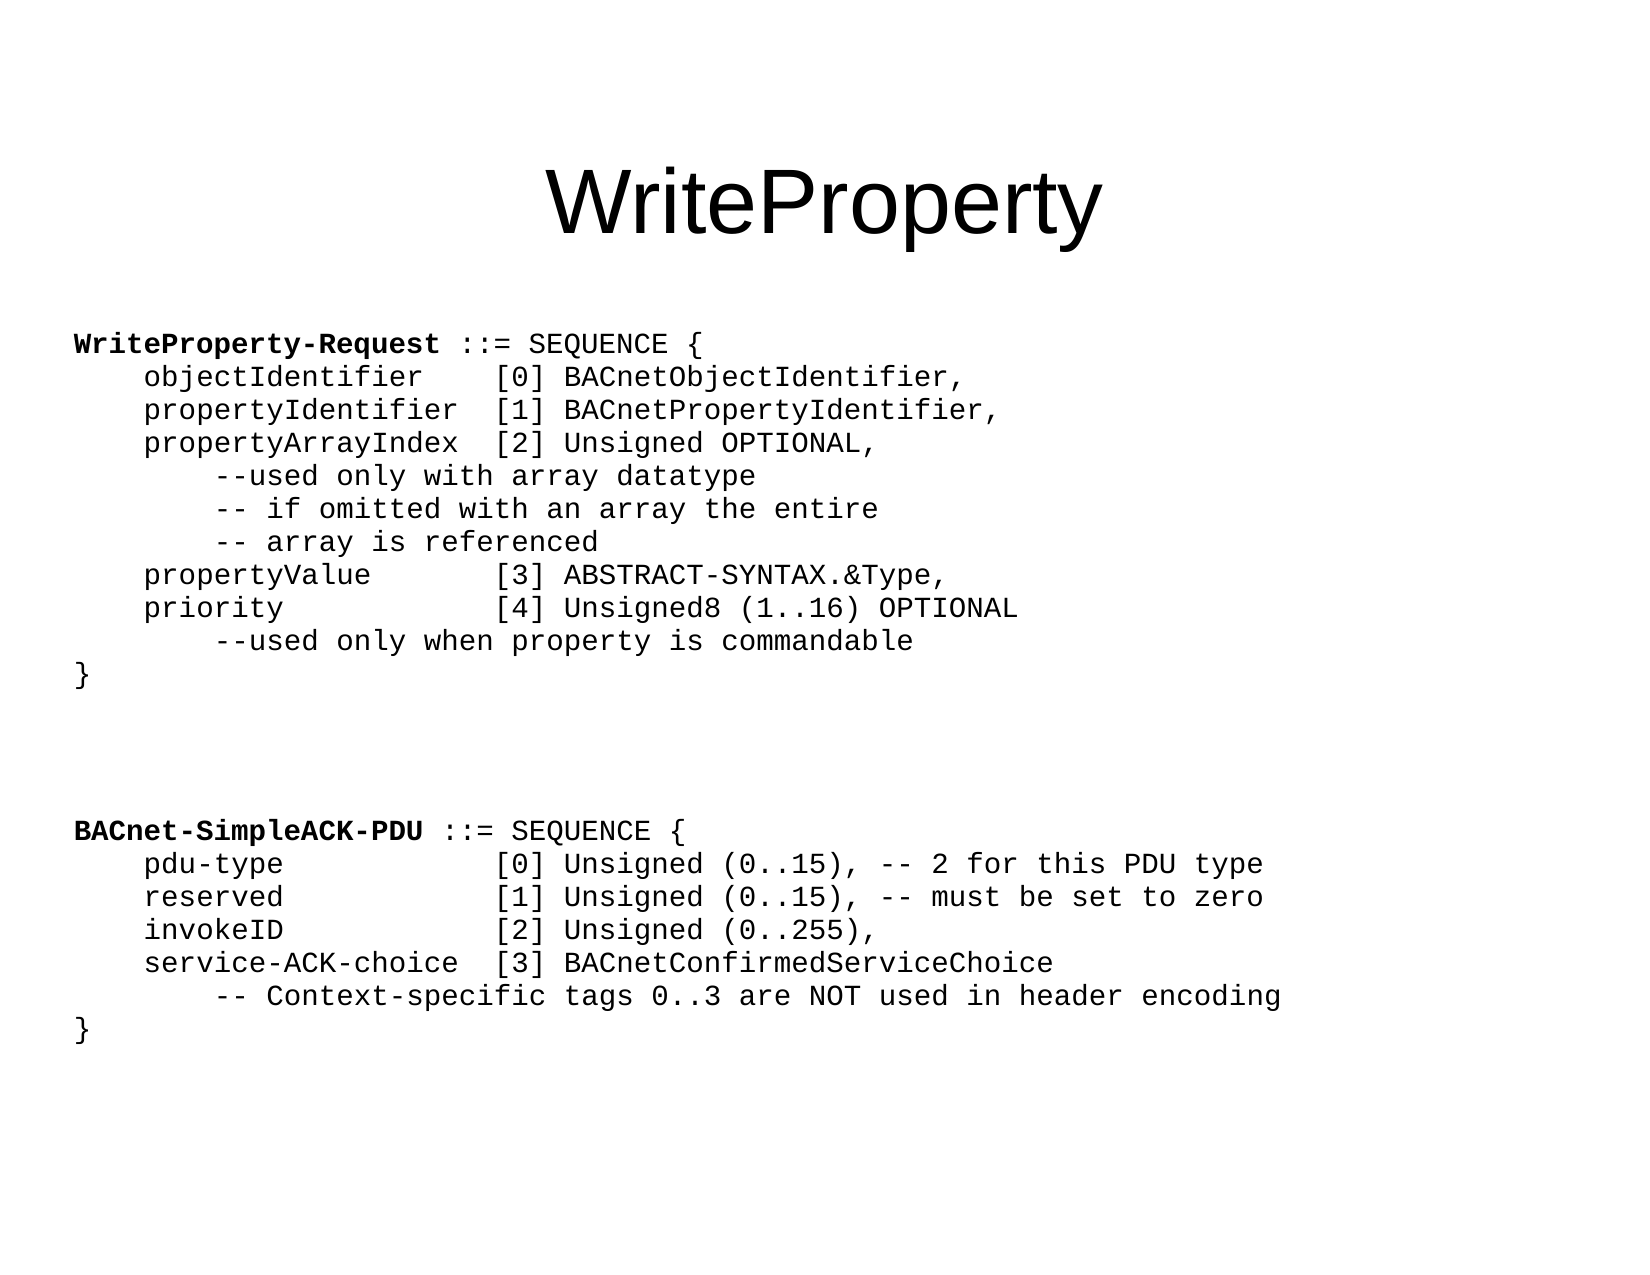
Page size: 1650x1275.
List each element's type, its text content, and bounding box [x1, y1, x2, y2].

title WriteProperty [135, 112, 1515, 291]
text_box BACnet-SimpleACK-PDU ::= SEQUENCE { pdu-type [0] Unsigned (0..15), -- 2 for this PDU type reserved [1] Unsigned (0..15), -- must be set to zero invokeID [2] Unsigned (0..255), service-ACK-choice [3] BACnetConfirmedServiceChoice -- Context-specific tags 0..3 are NOT used in header encoding } [59, 809, 1591, 1118]
text_box WriteProperty-Request ::= SEQUENCE { objectIdentifier [0] BACnetObjectIdentifier, propertyIdentifier [1] BACnetPropertyIdentifier, propertyArrayIndex [2] Unsigned OPTIONAL, --used only with array datatype -- if omitted with an array the entire -- array is referenced propertyValue [3] ABSTRACT-SYNTAX.&Type, priority [4] Unsigned8 (1..16) OPTIONAL --used only when property is commandable } [59, 321, 1591, 757]
